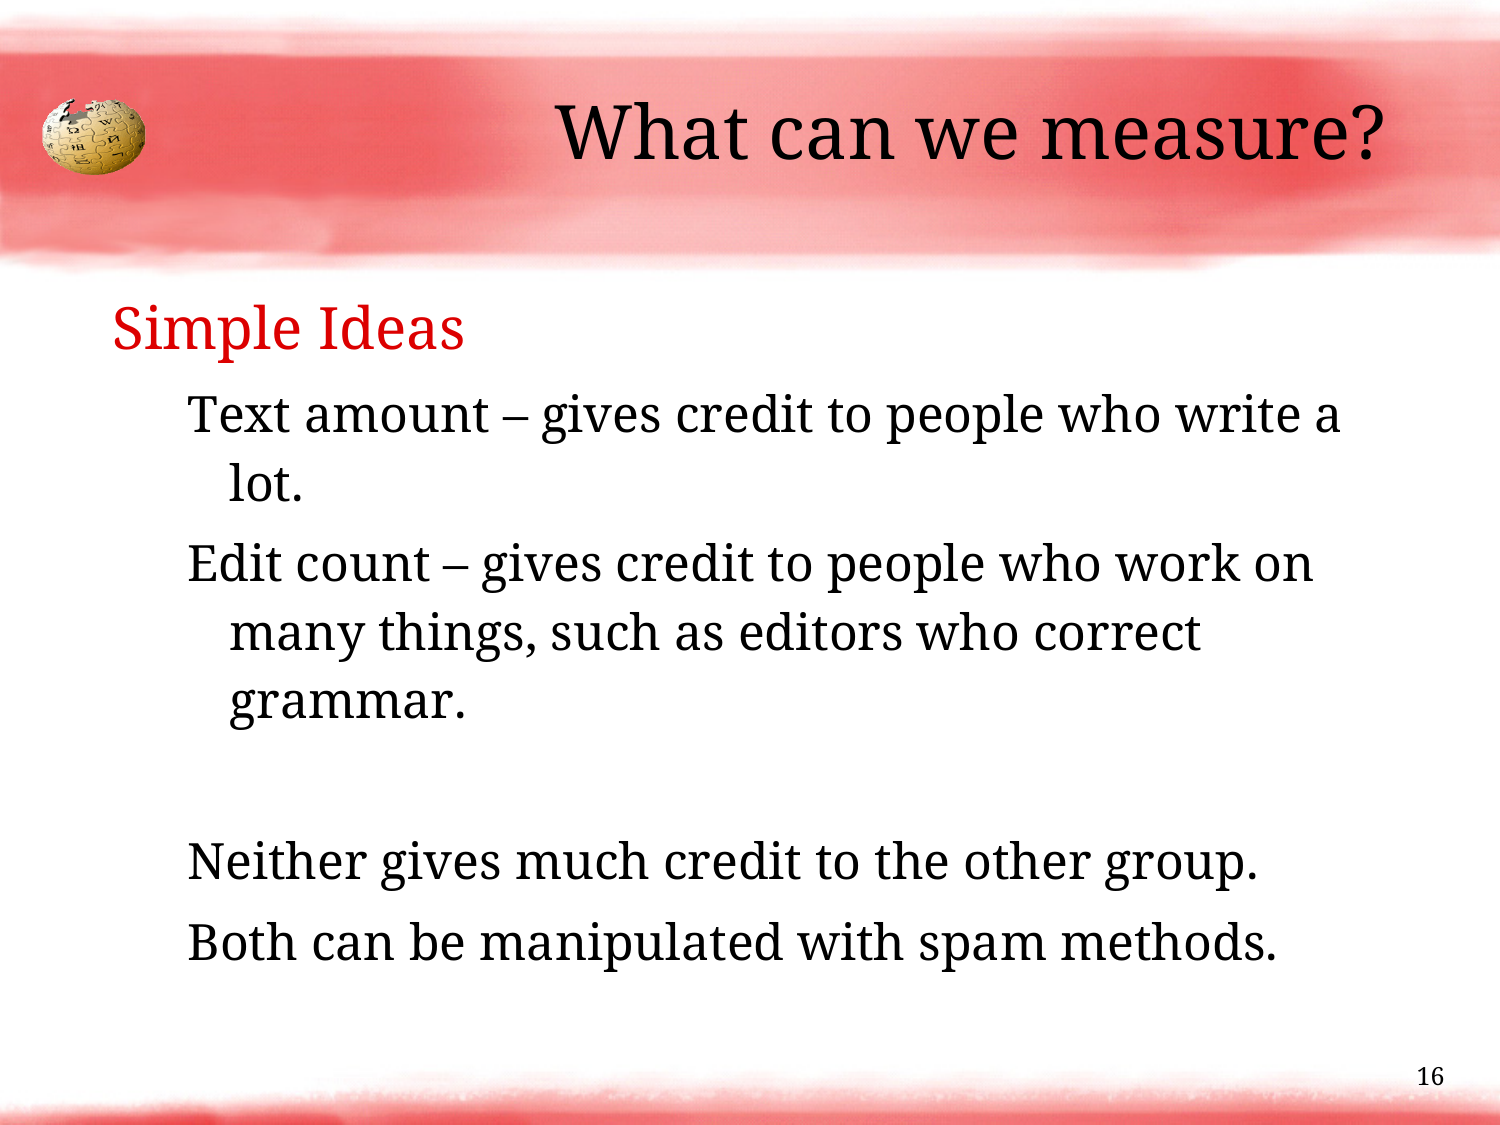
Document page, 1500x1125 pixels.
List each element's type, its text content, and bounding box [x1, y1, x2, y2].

title What can we measure? [112, 44, 1387, 217]
list Simple Ideas Text amount – gives credit to people who write a lot. Edit count – gives credit to people who work on many things, such as editors who correct grammar. Neither gives much credit to the other group. Both can be manipulated with spam methods. [112, 287, 1387, 1035]
picture [0, 0, 1500, 1125]
